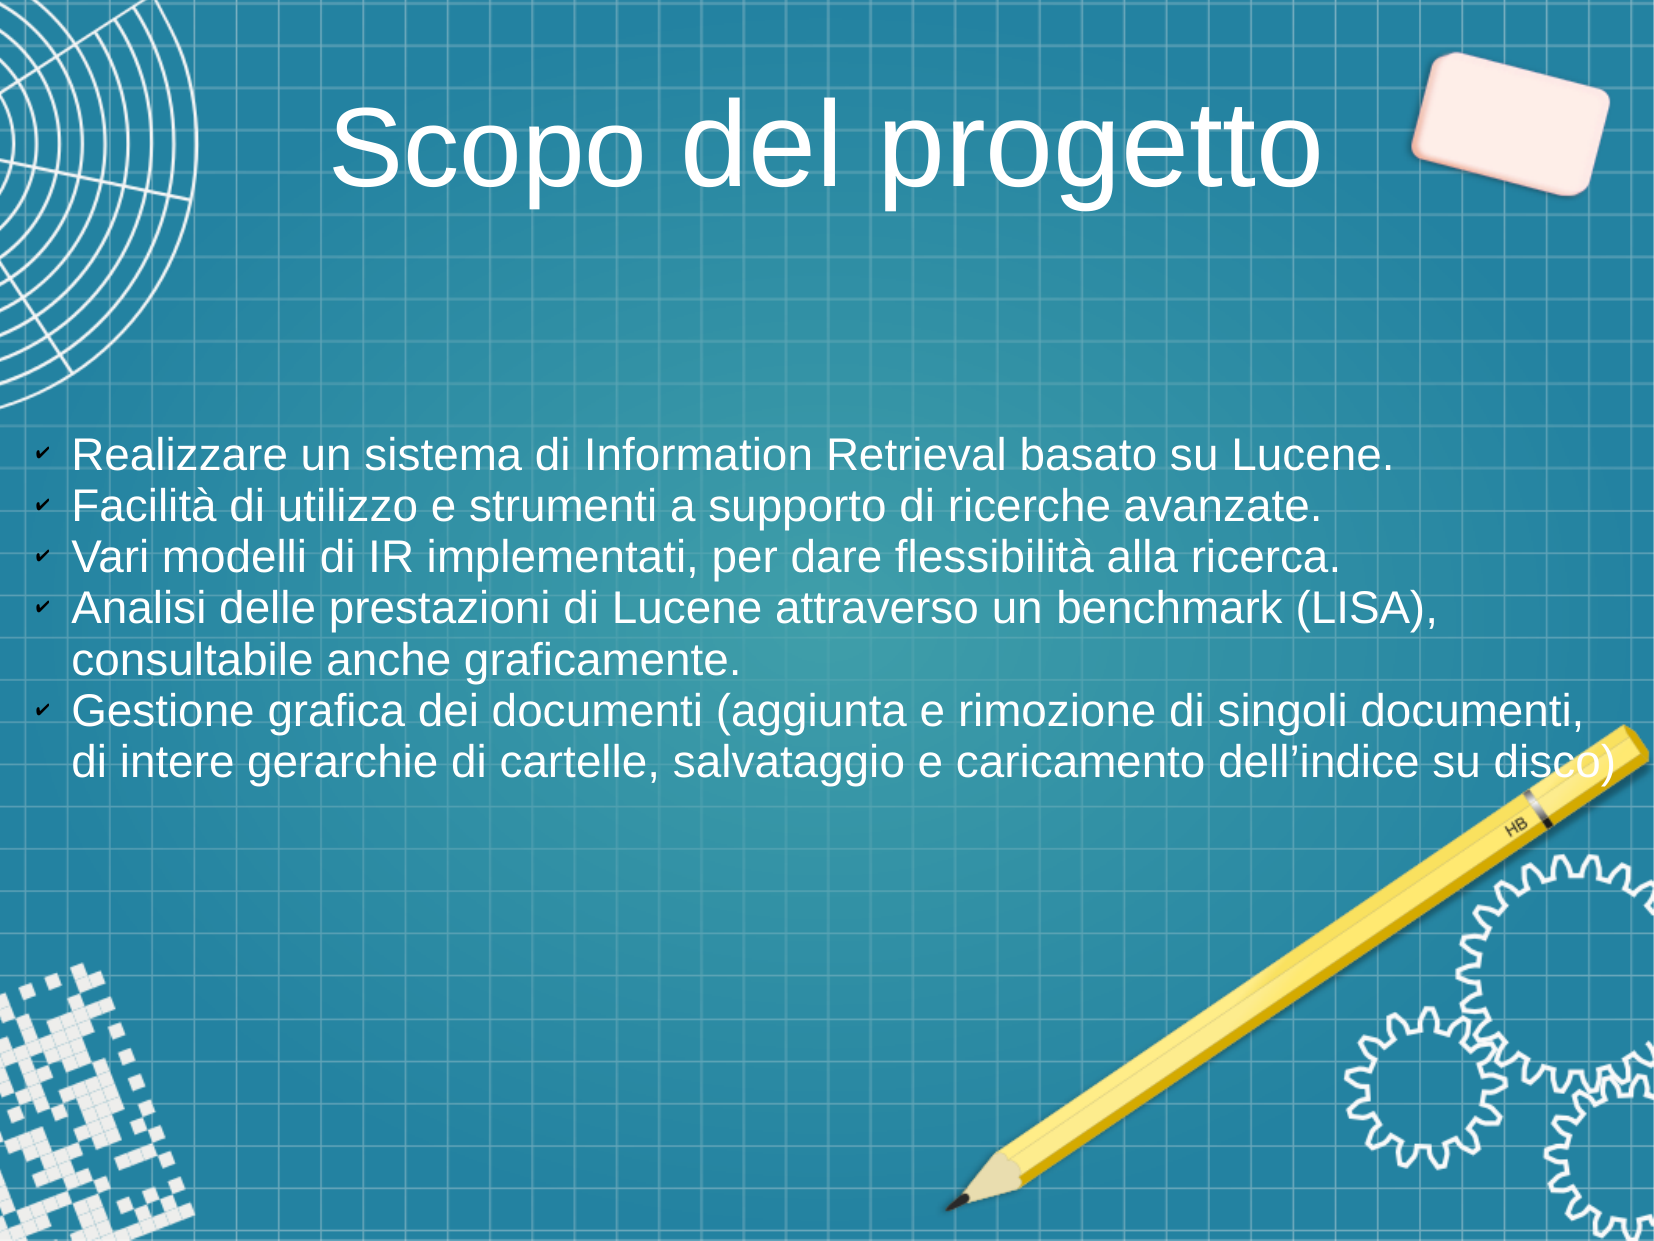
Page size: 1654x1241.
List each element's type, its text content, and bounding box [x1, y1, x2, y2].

picture [0, 0, 1654, 1241]
text_box Realizzare un sistema di Information Retrieval basato su Lucene. Facilità di utilizzo e strumenti a supporto di ricerche avanzate. Vari modelli di IR implementati, per dare flessibilità alla ricerca. Analisi delle prestazioni di Lucene attraverso un benchmark (LISA), consultabile anche graficamente. Gestione grafica dei documenti (aggiunta e rimozione di singoli documenti, di intere gerarchie di cartelle, salvataggio e caricamento dell’indice su disco) [21, 421, 1633, 764]
title Scopo del progetto [236, 40, 1418, 249]
